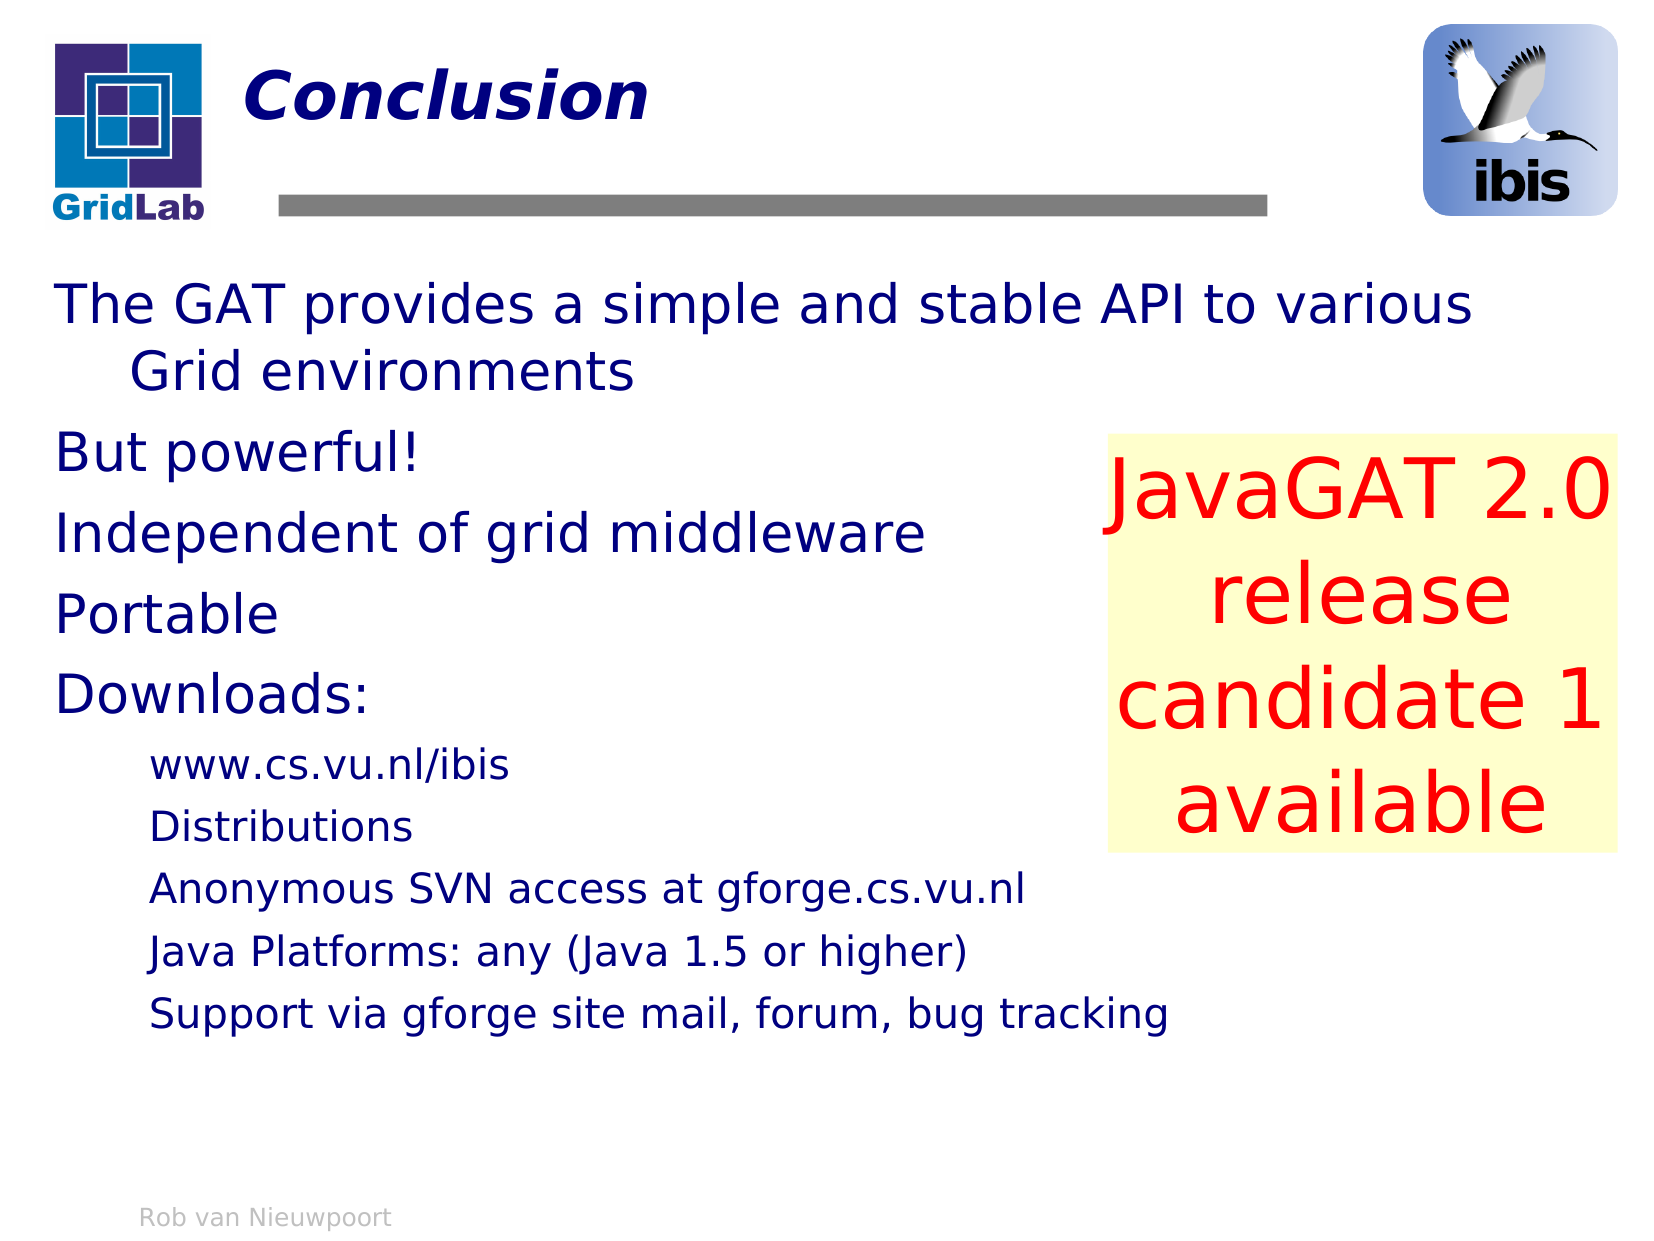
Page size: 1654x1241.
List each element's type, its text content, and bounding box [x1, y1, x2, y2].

picture [45, 34, 211, 230]
picture [1423, 24, 1618, 216]
title Conclusion [243, 0, 1280, 187]
list The GAT provides a simple and stable API to various Grid environments But powerful! Independent of grid middleware Portable Downloads: www.cs.vu.nl/ibis Distributions Anonymous SVN access at gforge.cs.vu.nl Java Platforms: any (Java 1.5 or higher) Support via gforge site mail, forum, bug tracking [55, 268, 1599, 1125]
text_box JavaGAT 2.0 release candidate 1 available [1107, 433, 1618, 845]
